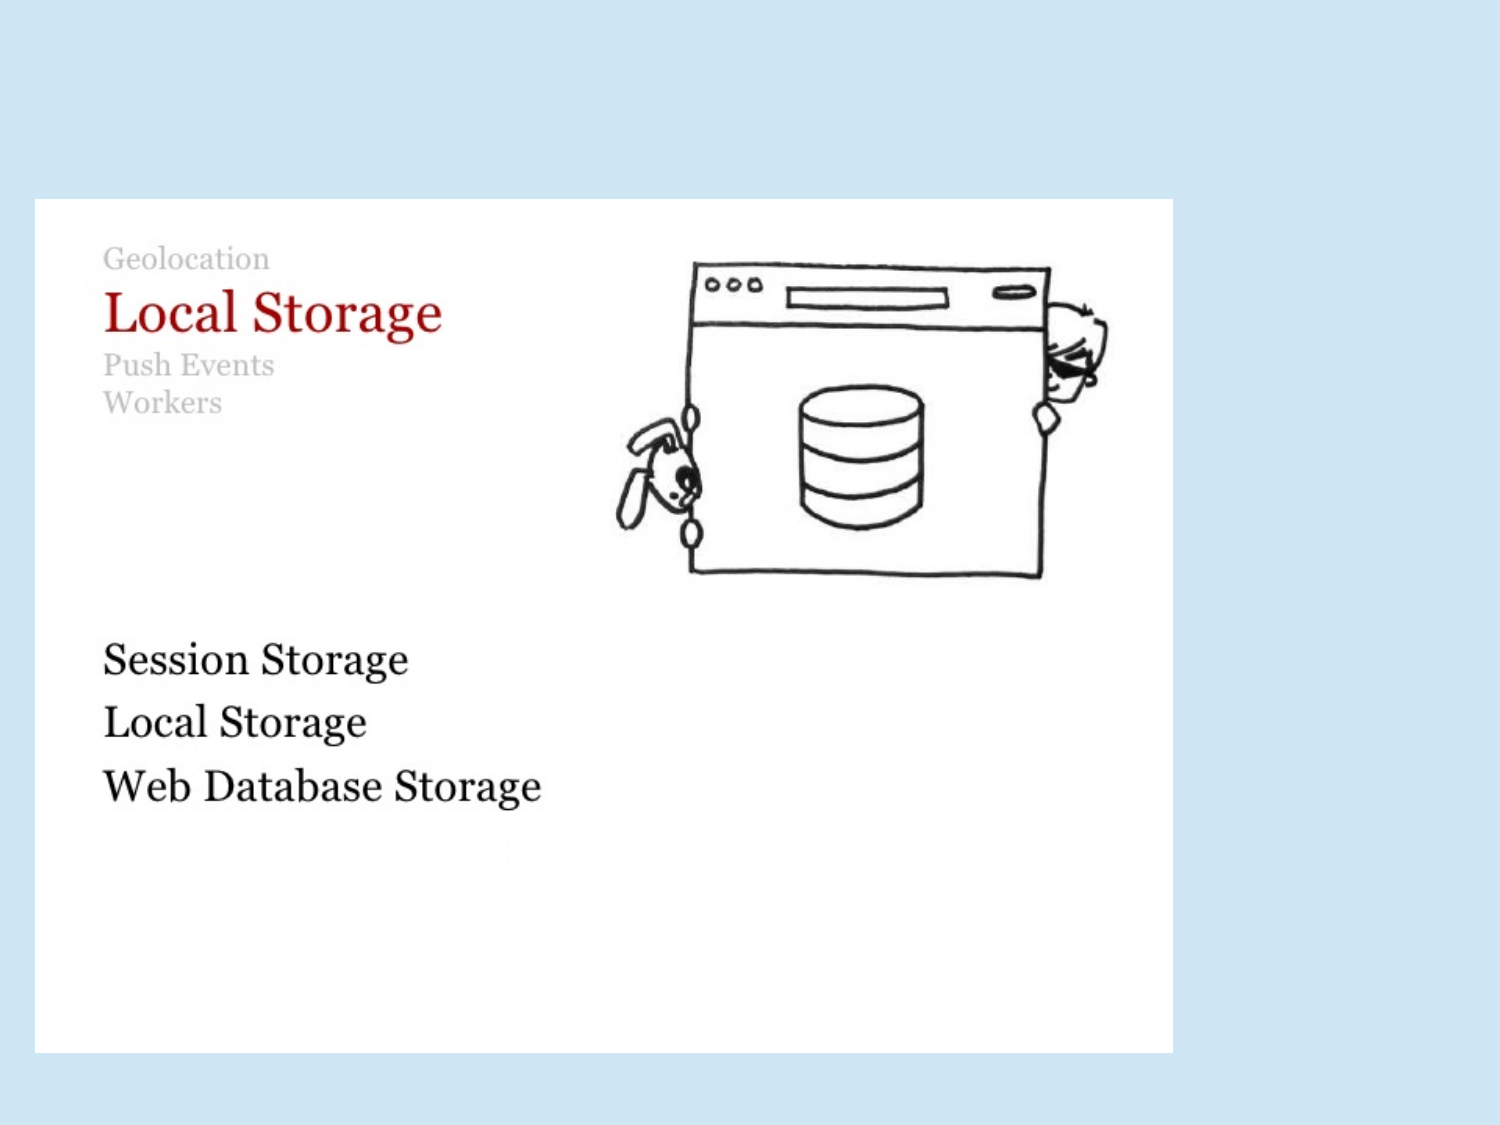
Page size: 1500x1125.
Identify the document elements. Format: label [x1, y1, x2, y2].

picture [35, 199, 1173, 1053]
